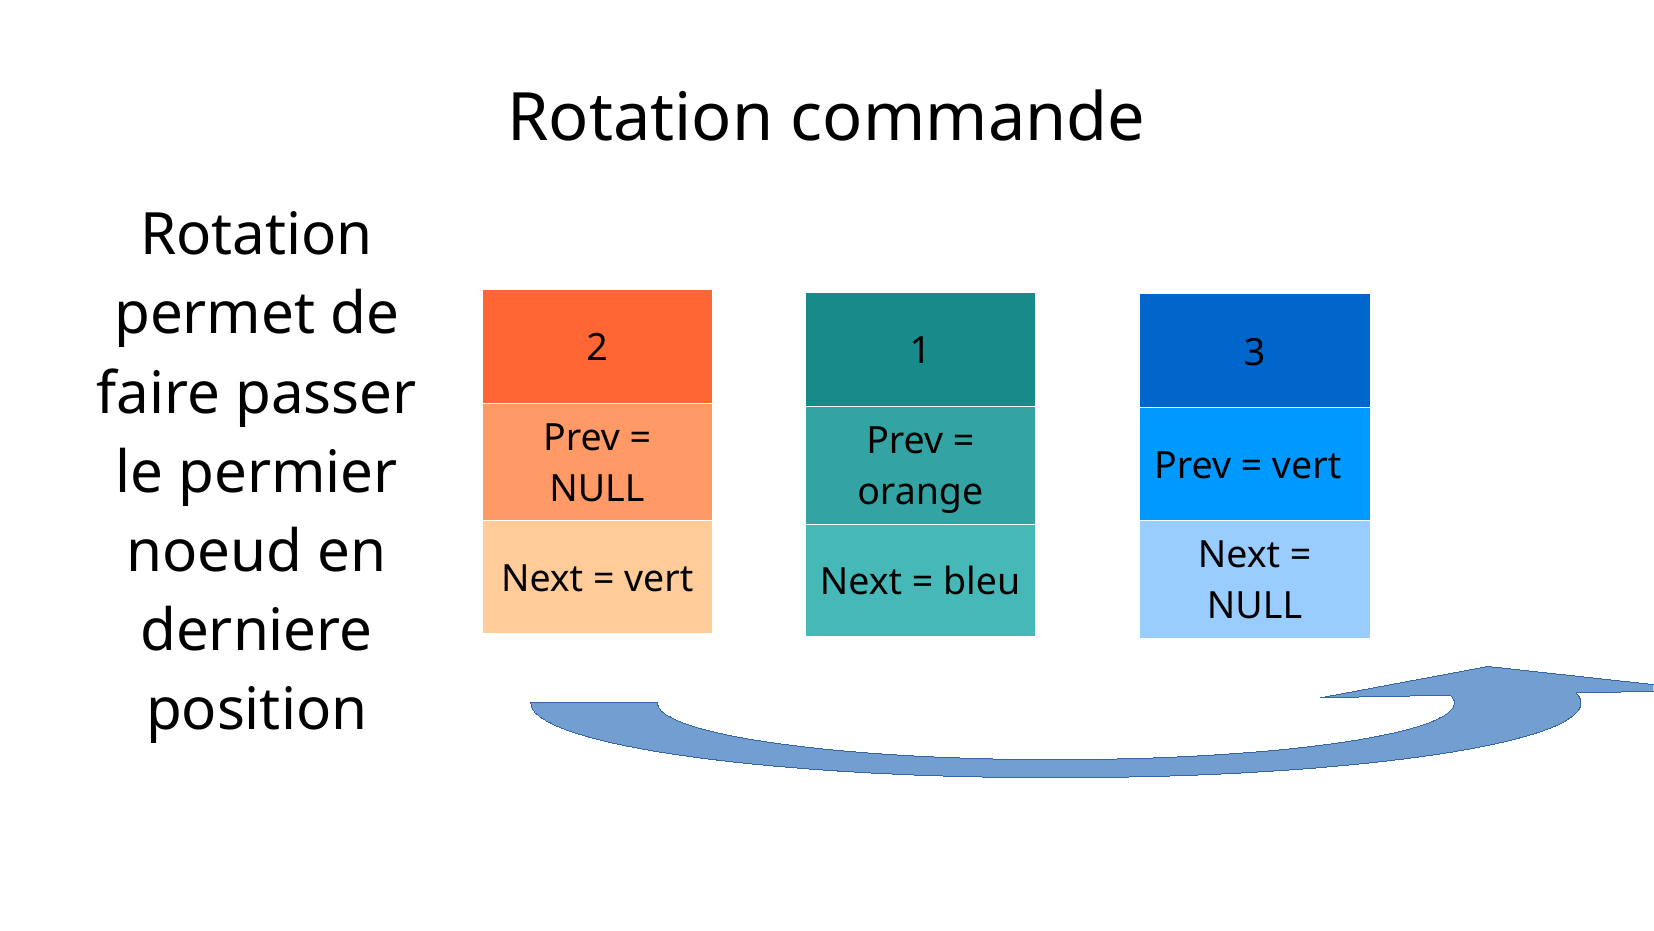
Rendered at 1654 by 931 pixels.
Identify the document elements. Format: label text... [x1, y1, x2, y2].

table_header 1 [806, 293, 1035, 406]
table_cell Prev = vert [1140, 408, 1370, 520]
title Rotation commande [82, 37, 1571, 193]
table_header 2 [483, 290, 712, 403]
table_cell Prev = orange [806, 407, 1035, 524]
table_cell Prev = NULL [483, 404, 712, 520]
text_box [530, 666, 1654, 778]
table_cell Next = bleu [806, 525, 1035, 636]
table_cell Next = NULL [1140, 521, 1370, 638]
table_header 3 [1140, 294, 1370, 407]
list Rotation permet de faire passer le permier noeud en derniere position [0, 192, 443, 838]
table_cell Next = vert [483, 521, 712, 633]
